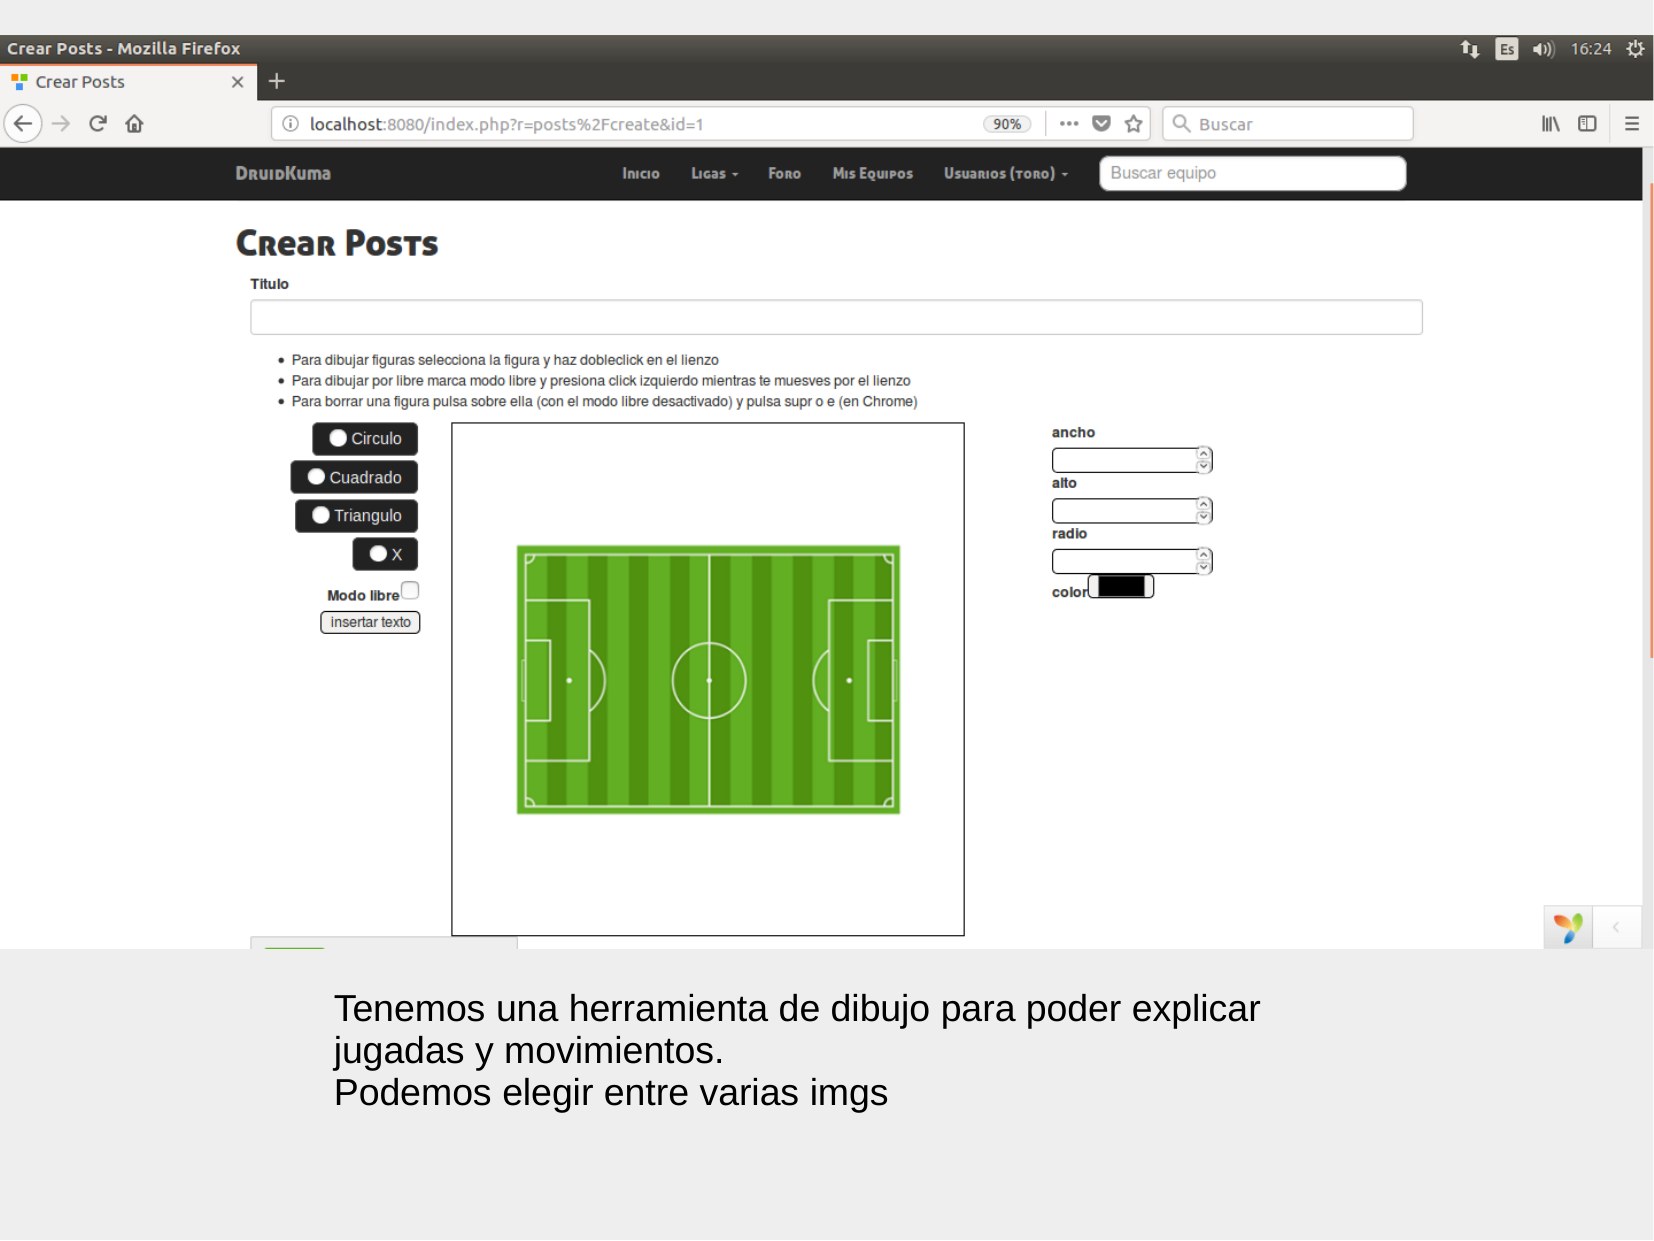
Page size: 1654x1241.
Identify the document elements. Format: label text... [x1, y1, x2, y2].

text_box Tenemos una herramienta de dibujo para poder explicar jugadas y movimientos. Podemos elegir entre varias imgs [318, 980, 1323, 1122]
picture [0, 35, 1654, 949]
